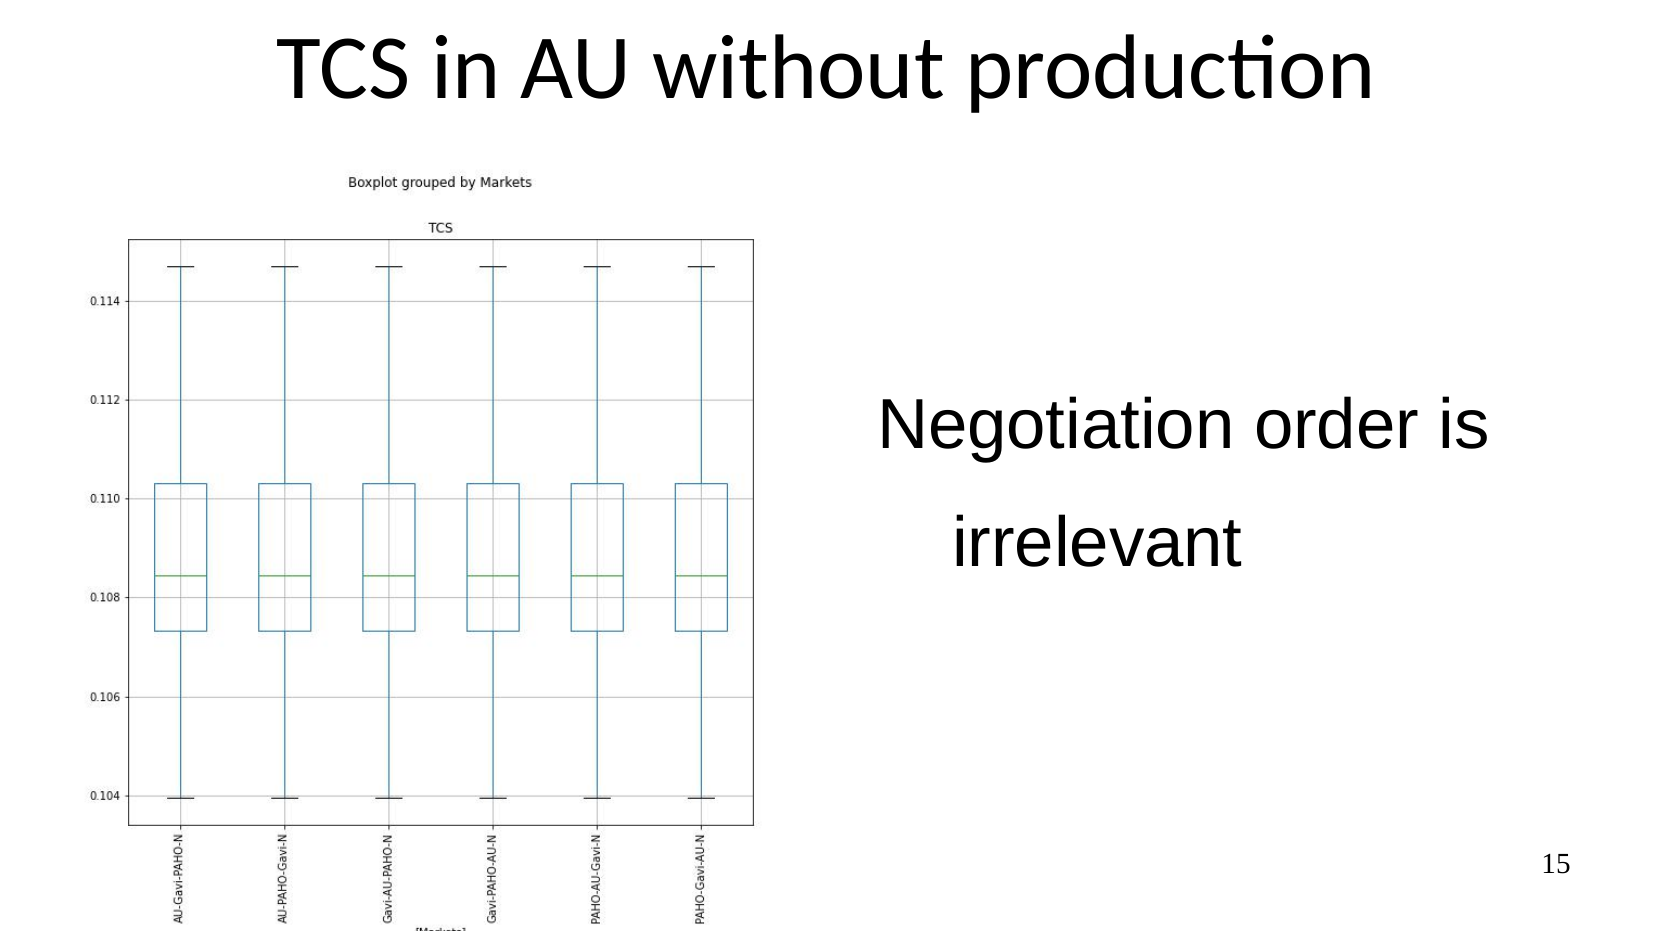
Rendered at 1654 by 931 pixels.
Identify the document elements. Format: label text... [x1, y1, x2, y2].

title TCS in AU without production [82, 19, 1571, 133]
picture [50, 161, 831, 931]
text_box Negotiation order is irrelevant [862, 337, 1654, 931]
